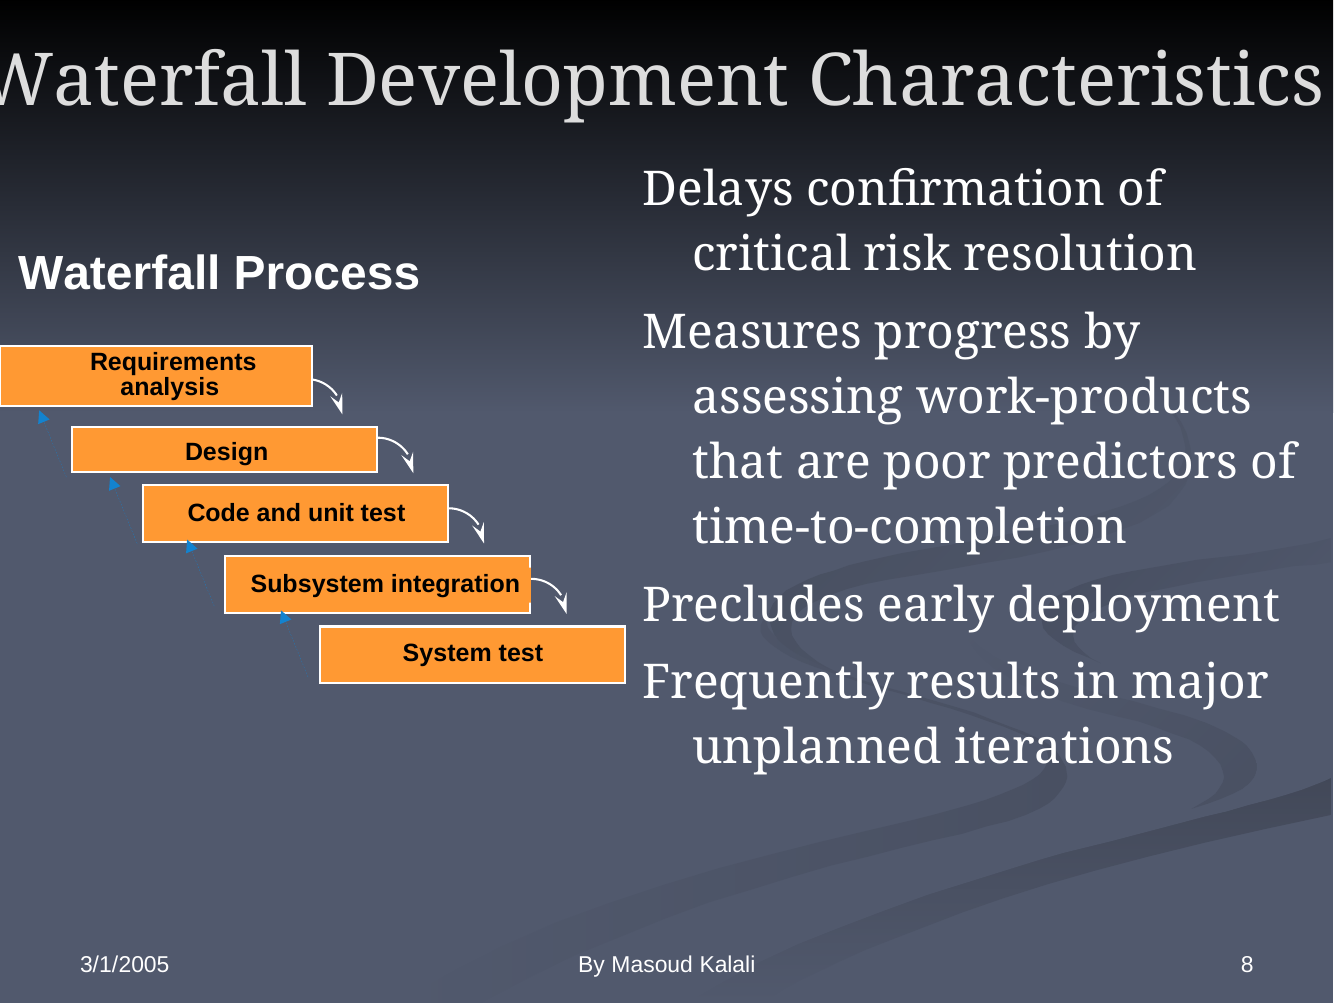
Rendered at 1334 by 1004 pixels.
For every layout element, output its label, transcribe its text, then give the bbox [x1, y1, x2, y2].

text_box [319, 626, 625, 684]
text_box [142, 485, 448, 543]
text_box Subsystem integration [240, 567, 531, 603]
text_box Waterfall Development Characteristics [0, 33, 1334, 121]
text_box Requirements analysis [0, 345, 313, 406]
text_box Design [174, 435, 279, 471]
text_box System test [392, 636, 554, 672]
text_box Code and unit test [144, 496, 449, 532]
text_box Delays confirmation of critical risk resolution Measures progress by assessing work-products that are poor predictors of time-to-completion Precludes early deployment Frequently results in major unplanned iterations [624, 145, 1334, 841]
text_box Waterfall Process [3, 244, 436, 307]
text_box [71, 426, 377, 472]
text_box [225, 555, 531, 613]
